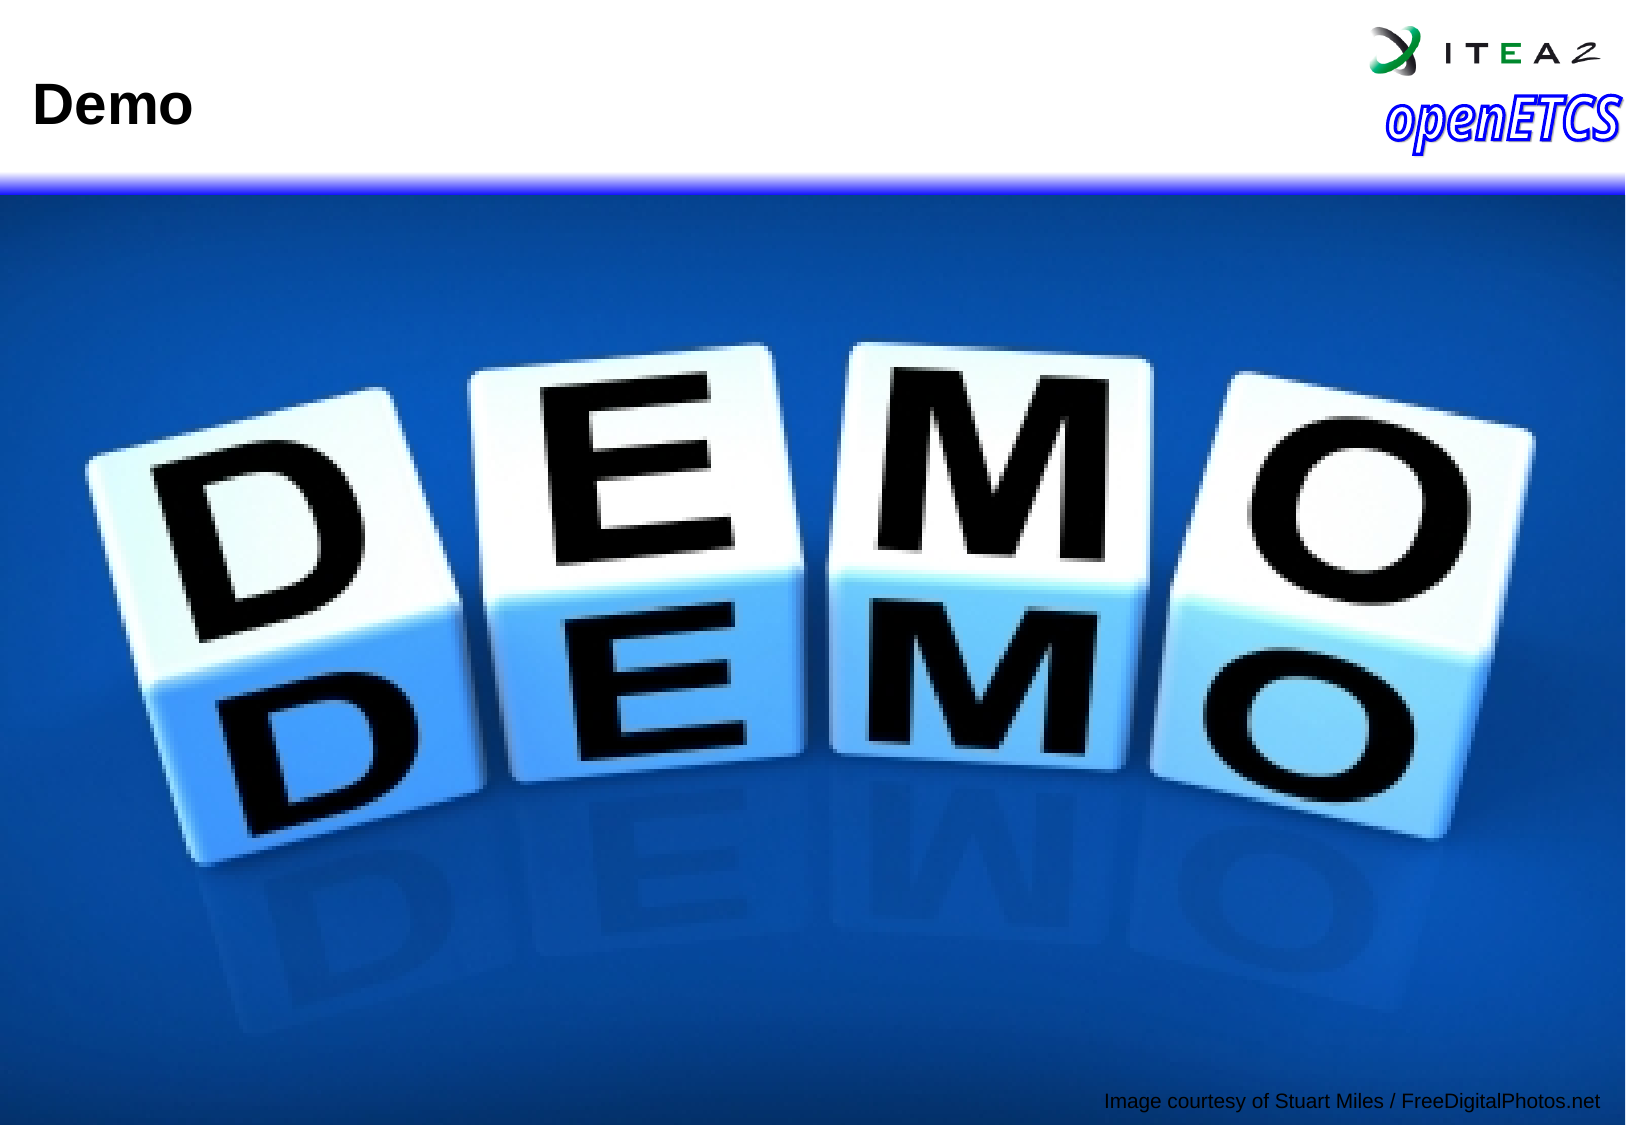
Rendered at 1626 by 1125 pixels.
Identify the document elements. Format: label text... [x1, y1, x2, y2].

picture [1348, 26, 1626, 76]
picture [0, 195, 1626, 1125]
text_box Image courtesy of Stuart Miles / FreeDigitalPhotos.net [690, 1080, 1616, 1120]
title Demo [32, 66, 1356, 173]
